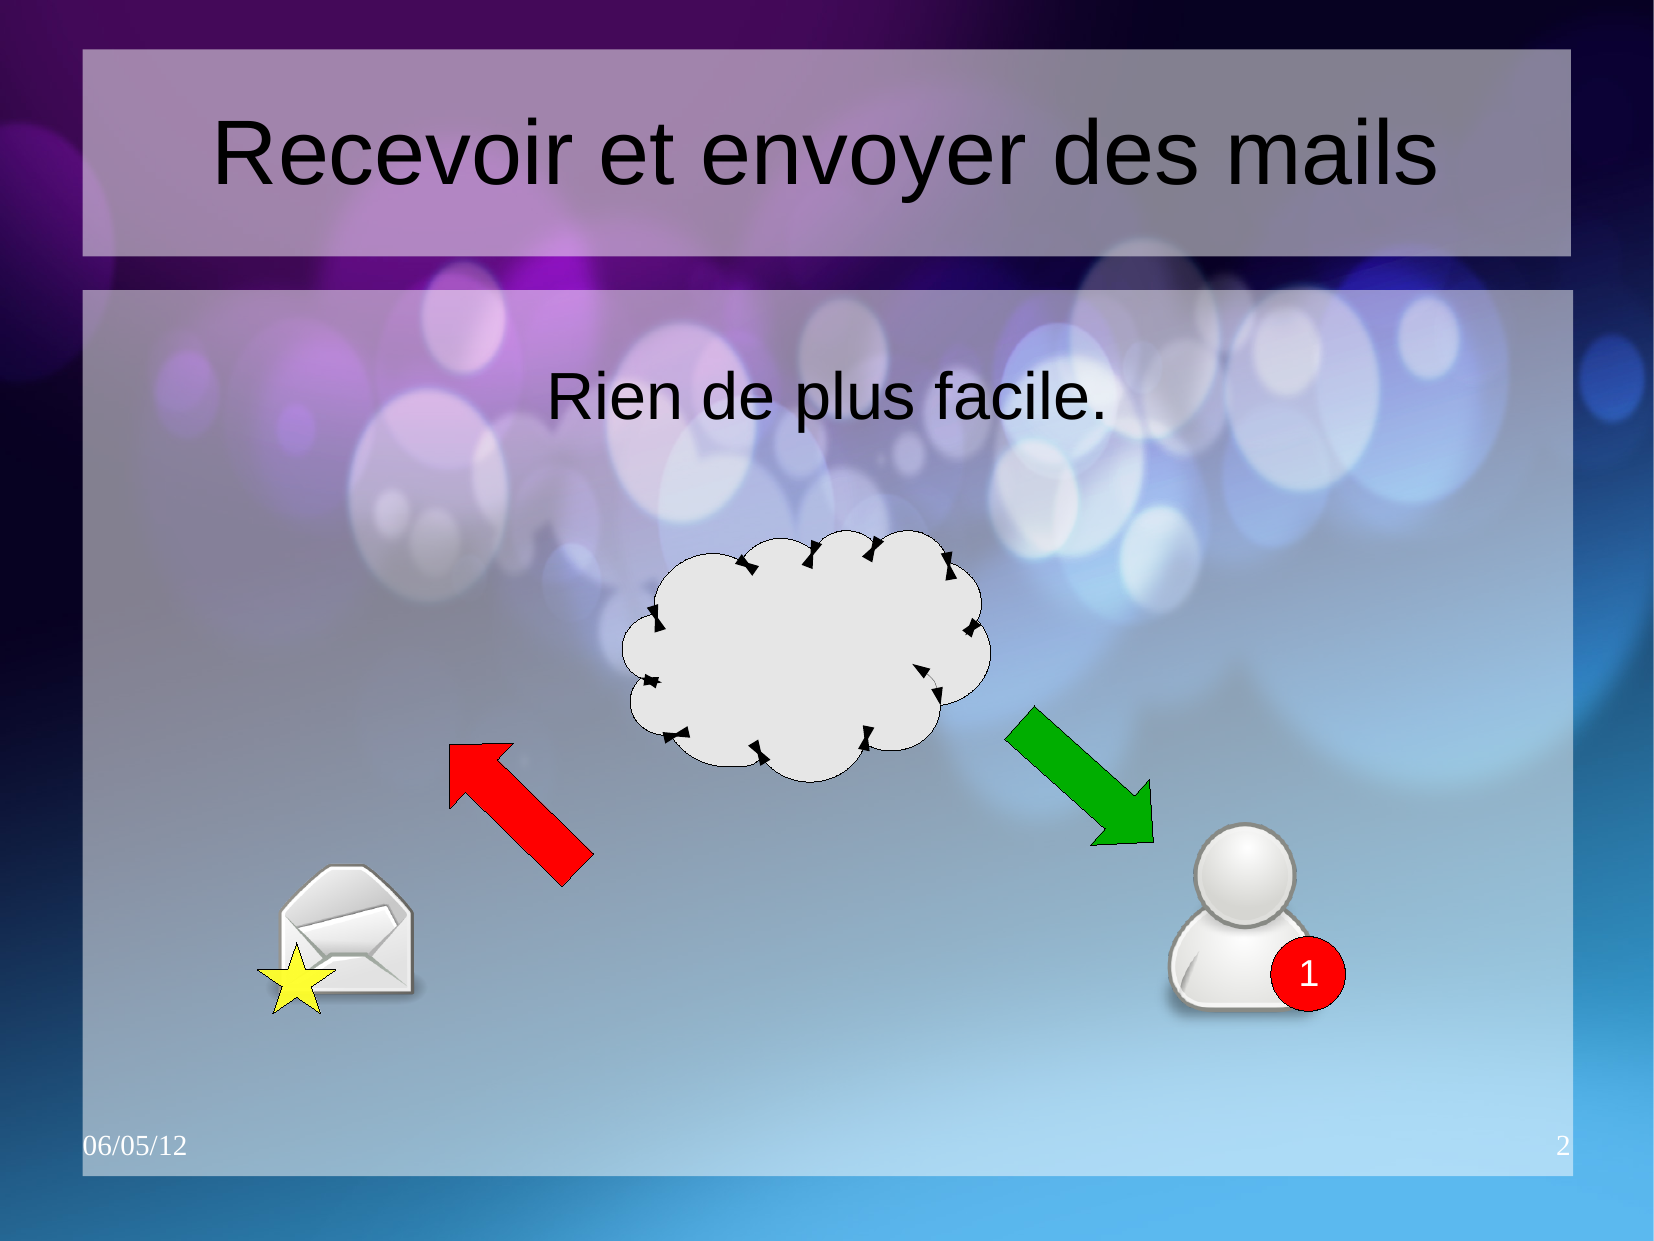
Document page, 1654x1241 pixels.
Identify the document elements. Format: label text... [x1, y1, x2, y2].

subtitle Rien de plus facile. [82, 290, 1574, 1177]
text_box [1270, 946, 1333, 1012]
text_box [622, 530, 991, 783]
title Recevoir et envoyer des mails [82, 49, 1571, 257]
text_box [1284, 936, 1332, 945]
text_box [1004, 705, 1152, 846]
picture [0, 0, 1654, 1241]
text_box 1 [1283, 945, 1365, 1002]
text_box [449, 743, 594, 887]
text_box [257, 942, 336, 1014]
